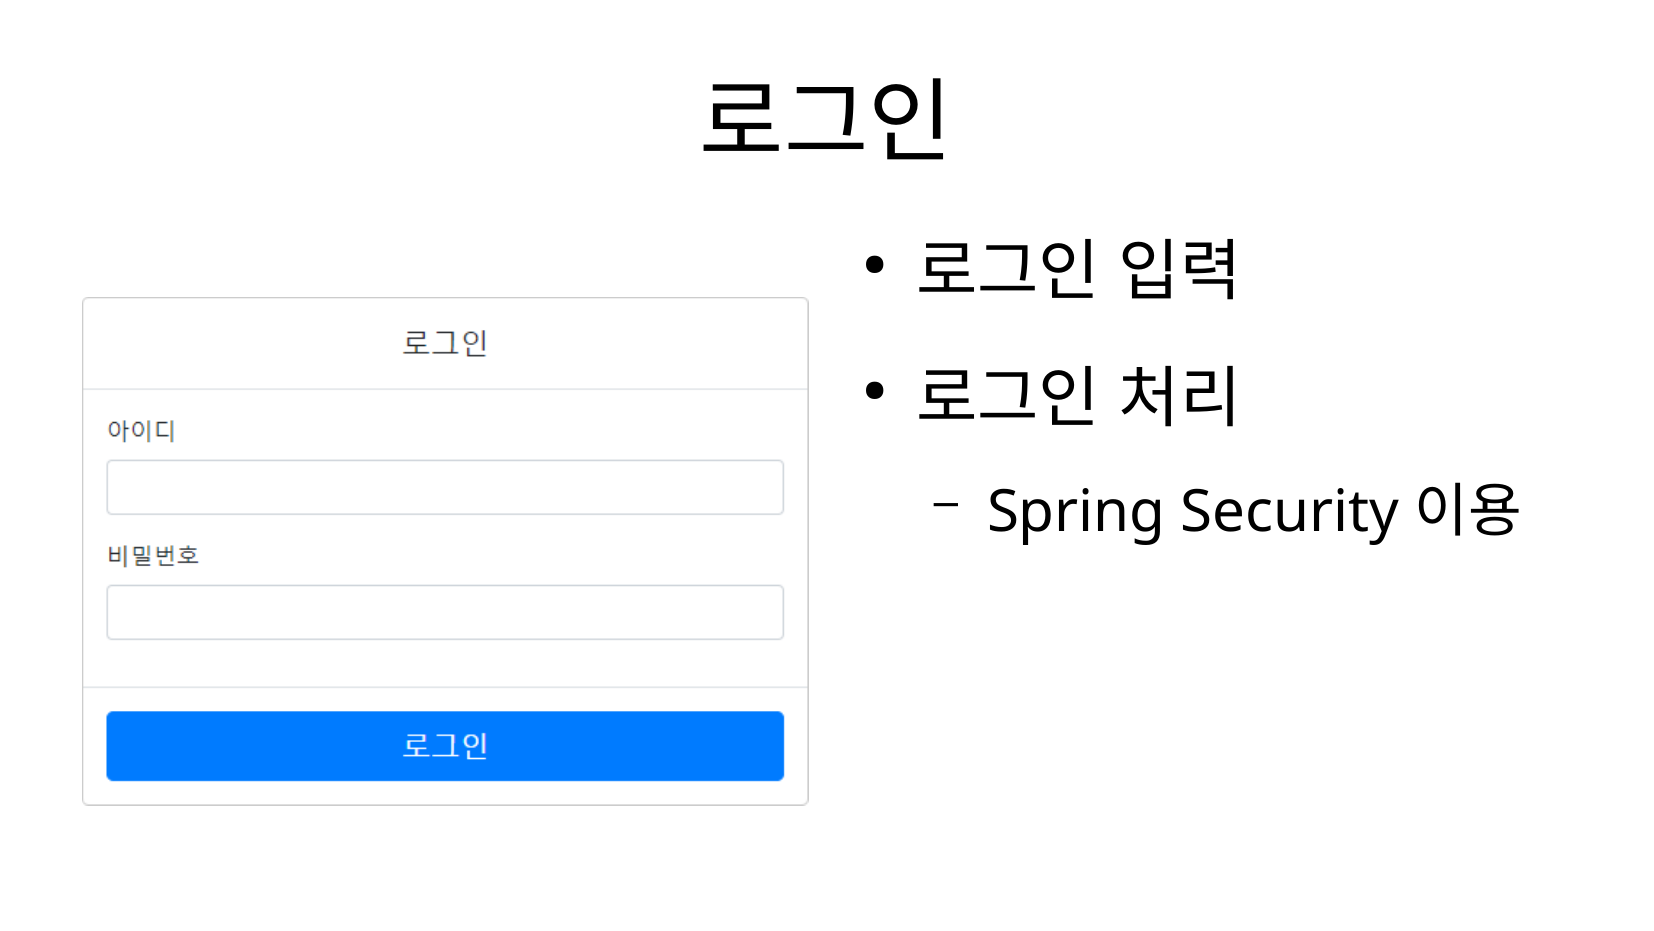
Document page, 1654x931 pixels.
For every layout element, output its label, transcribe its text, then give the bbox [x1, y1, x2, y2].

title 로그인 [82, 37, 1571, 193]
picture [82, 297, 809, 806]
list 로그인 입력 로그인 처리 Spring Security 이용 [845, 217, 1572, 886]
